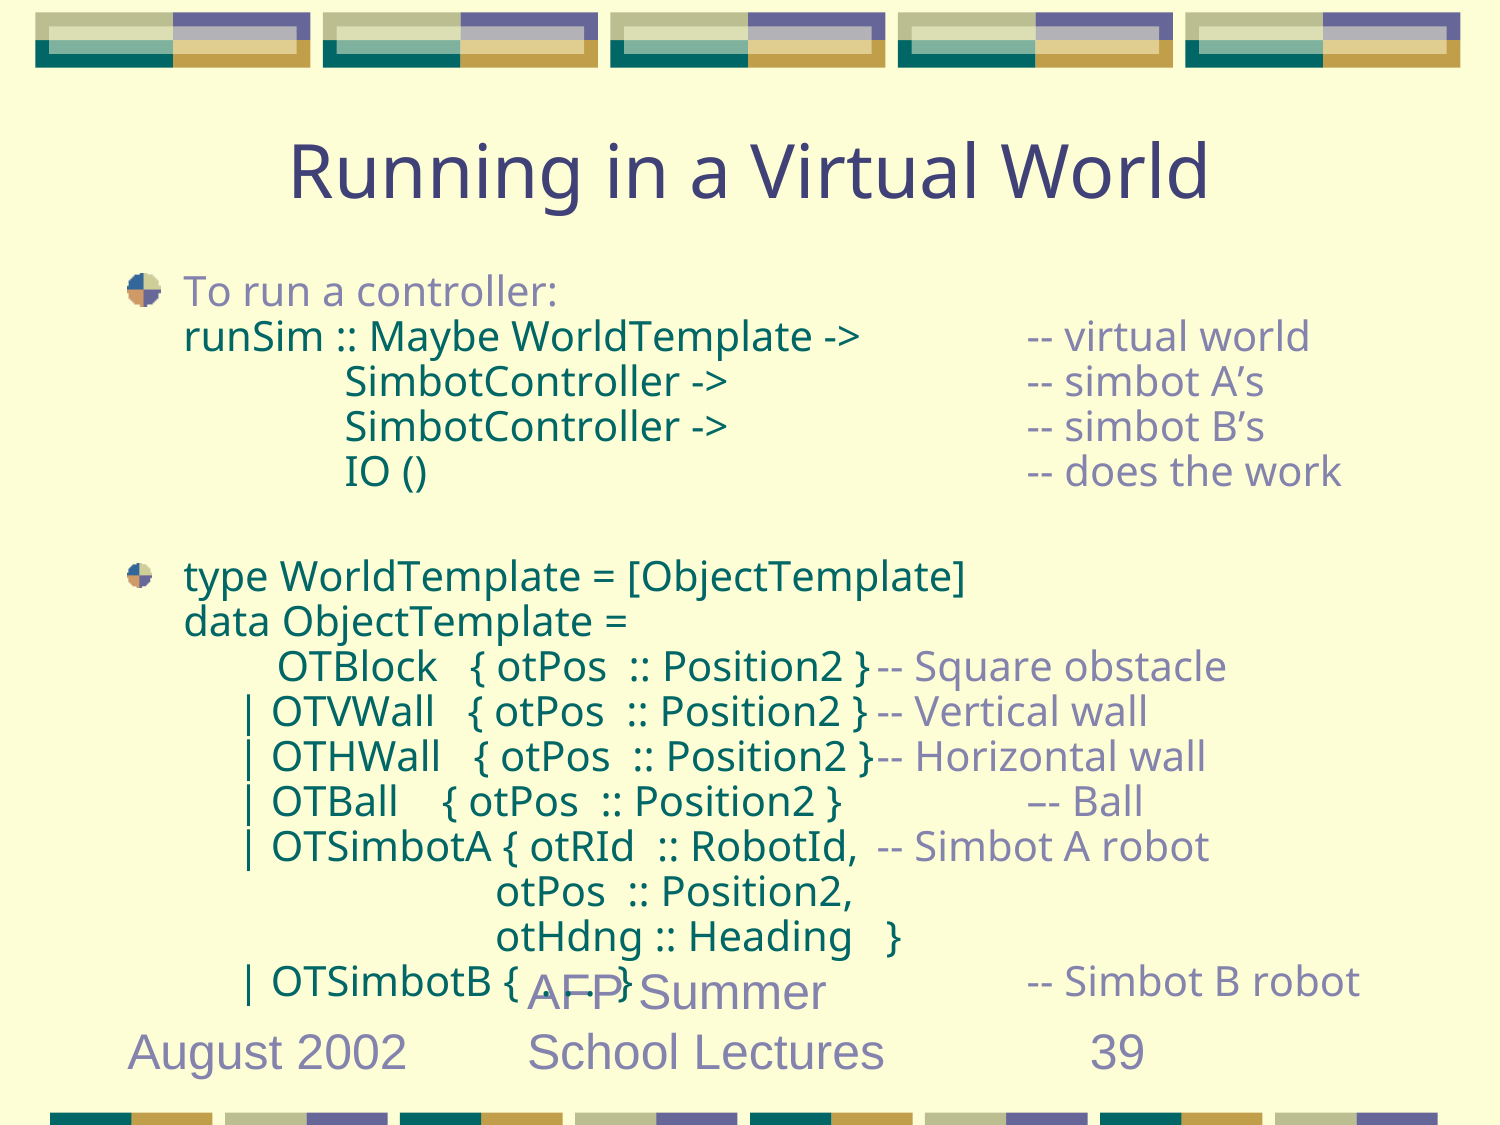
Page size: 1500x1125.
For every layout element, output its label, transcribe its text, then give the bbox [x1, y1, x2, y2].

list To run a controller: runSim :: Maybe WorldTemplate -> -- virtual world SimbotController -> -- simbot A’s SimbotController -> -- simbot B’s IO () -- does the work type WorldTemplate = [ObjectTemplate] data ObjectTemplate = OTBlock { otPos :: Position2 } -- Square obstacle | OTVWall { otPos :: Position2 } -- Vertical wall | OTHWall { otPos :: Position2 } -- Horizontal wall | OTBall { otPos :: Position2 } –- Ball | OTSimbotA { otRId :: RobotId, -- Simbot A robot otPos :: Position2, otHdng :: Heading } | OTSimbotB { . . . } -- Simbot B robot [112, 262, 1450, 1009]
title Running in a Virtual World [112, 99, 1388, 238]
